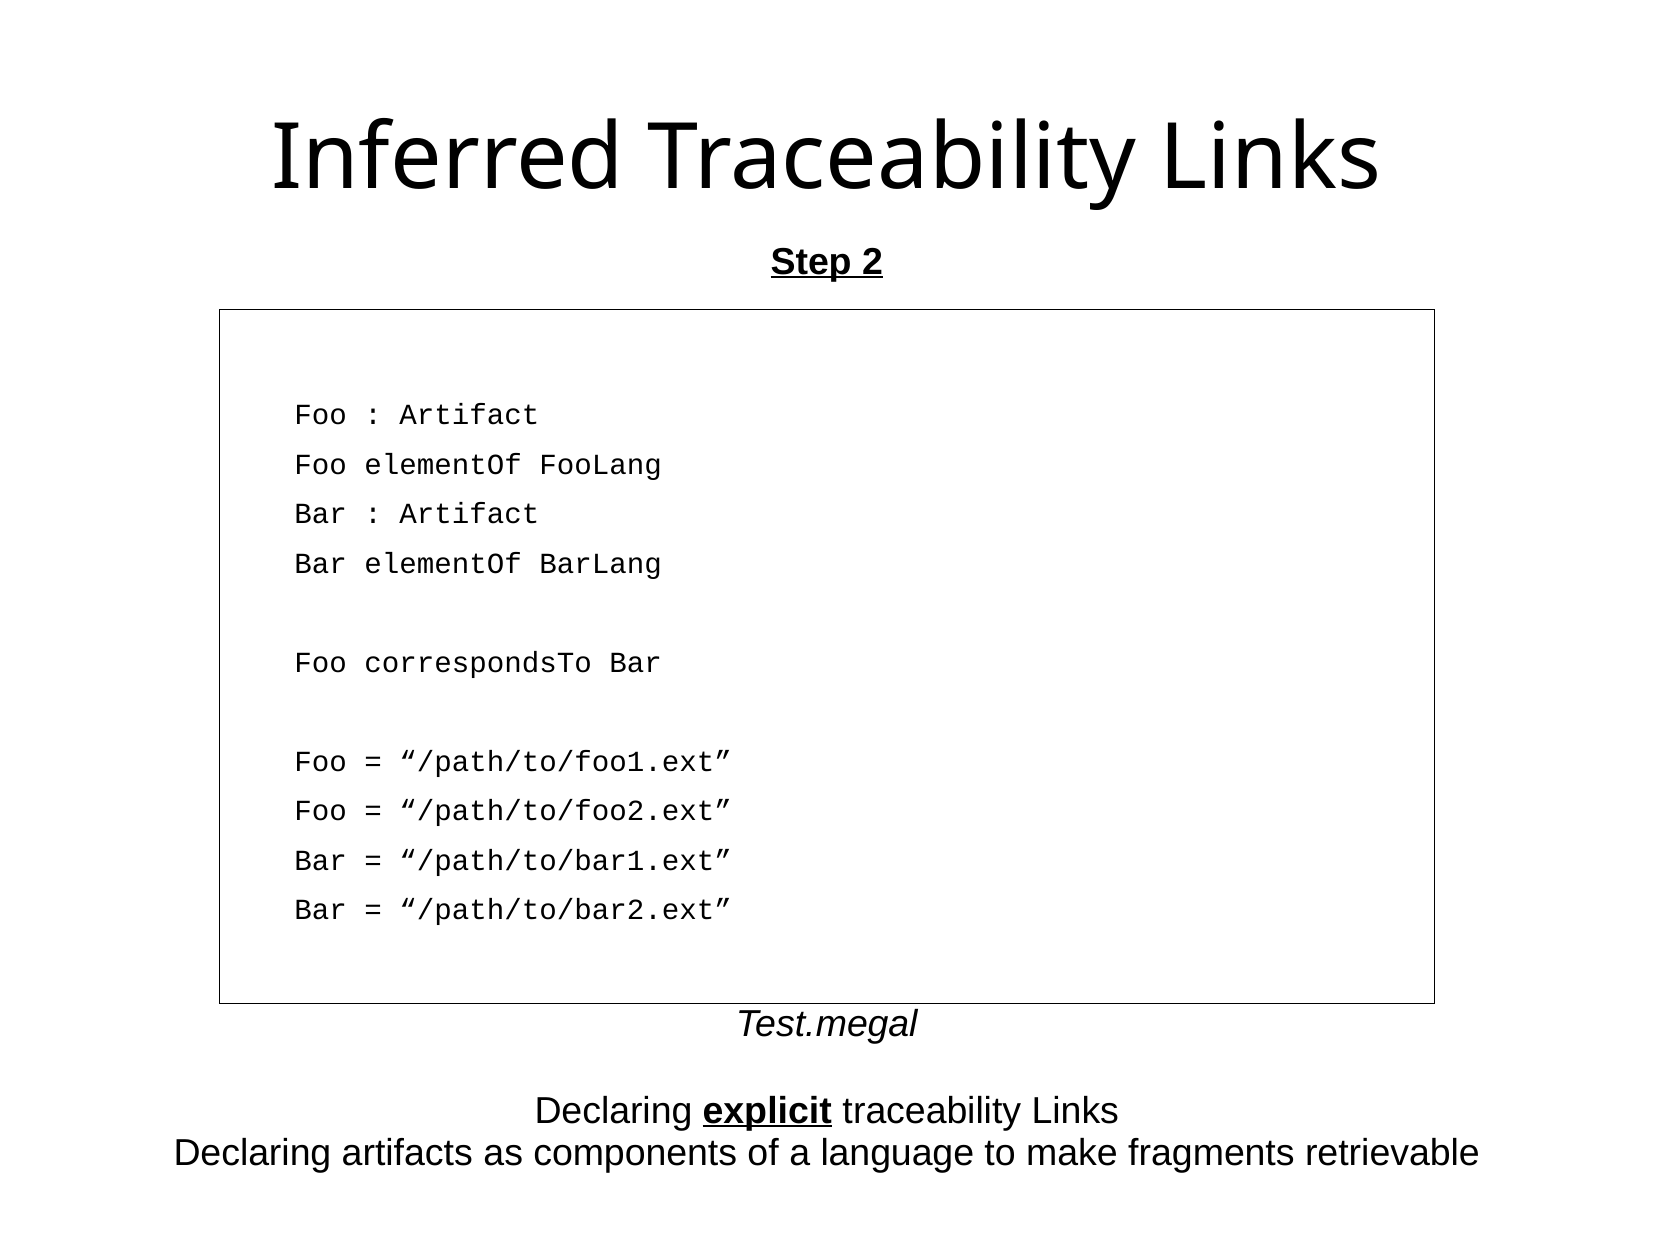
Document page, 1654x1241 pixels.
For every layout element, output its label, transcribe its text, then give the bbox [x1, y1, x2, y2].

text_box Declaring explicit traceability Links Declaring artifacts as components of a language to make fragments retrievable [106, 1081, 1547, 1181]
text_box Foo : Artifact Foo elementOf FooLang Bar : Artifact Bar elementOf BarLang Foo correspondsTo Bar Foo = “/path/to/foo1.ext” Foo = “/path/to/foo2.ext” Bar = “/path/to/bar1.ext” Bar = “/path/to/bar2.ext” [219, 309, 1435, 995]
title Inferred Traceability Links [82, 49, 1571, 257]
text_box Test.megal [609, 994, 1045, 1055]
text_box Step 2 [354, 232, 1300, 290]
